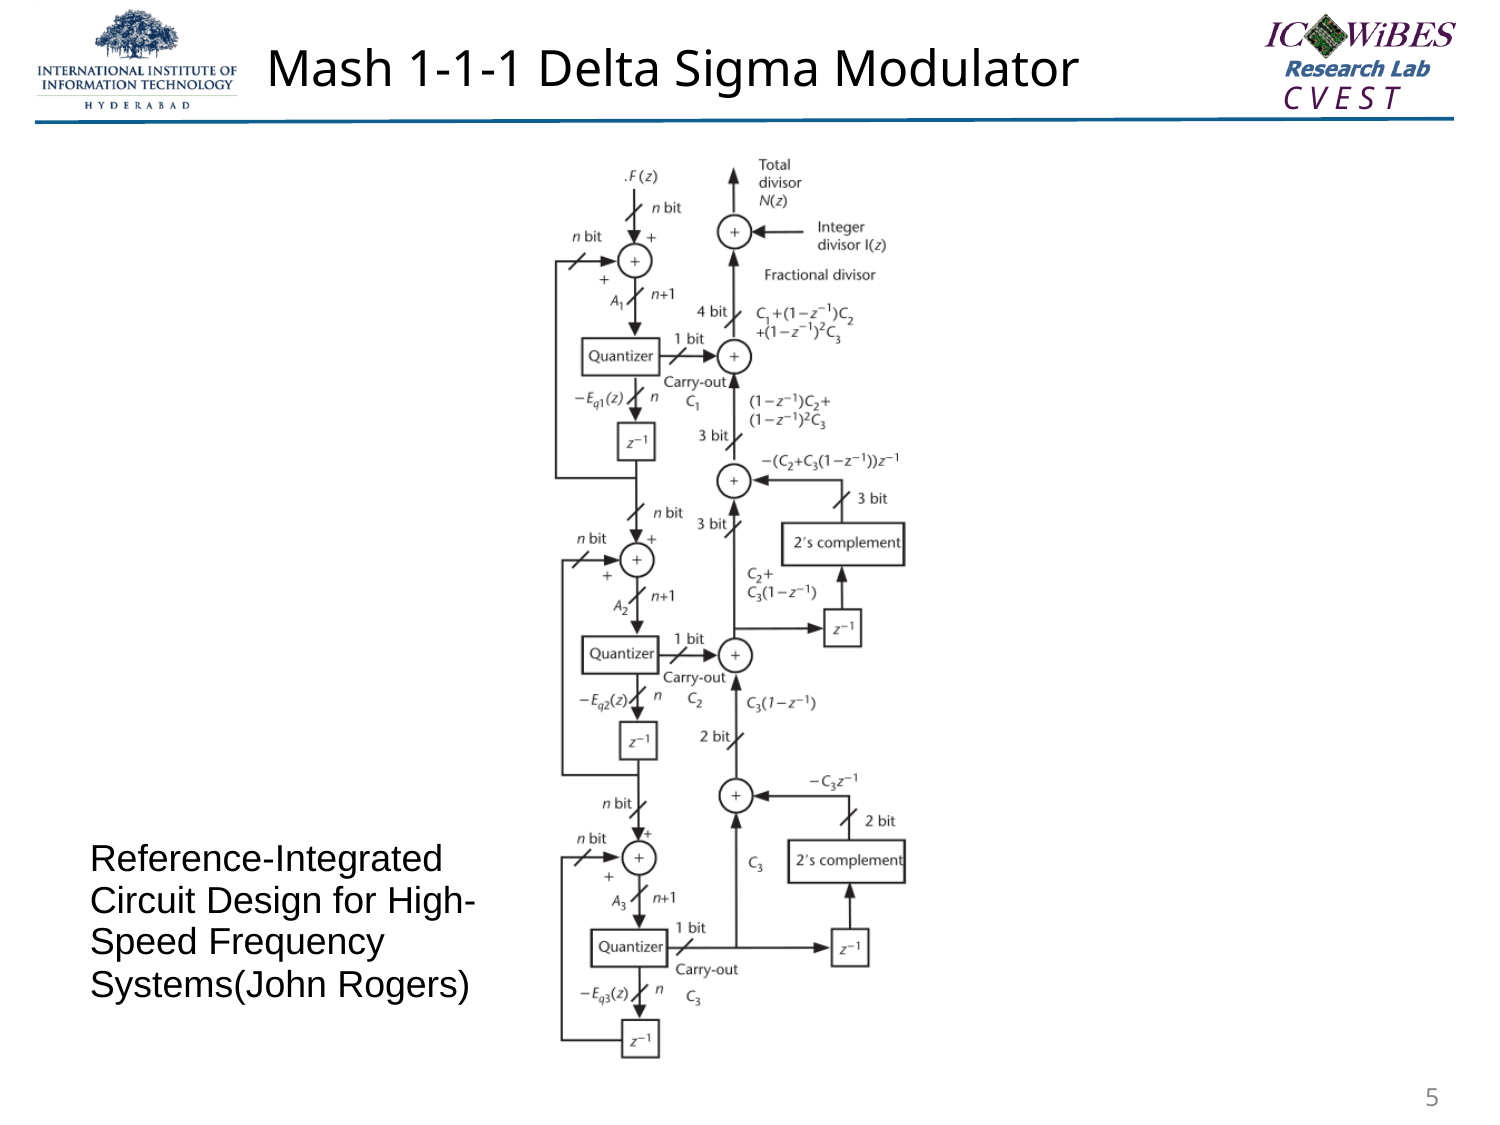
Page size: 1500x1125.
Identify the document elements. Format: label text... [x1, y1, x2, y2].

picture [1261, 12, 1458, 82]
title Mash 1-1-1 Delta Sigma Modulator [251, 23, 1195, 110]
text_box Reference-Integrated Circuit Design for High-Speed Frequency Systems(John Rogers) [75, 829, 526, 1013]
picture [525, 149, 976, 1071]
slide_number <number> [1329, 1074, 1455, 1123]
picture [31, 2, 247, 115]
